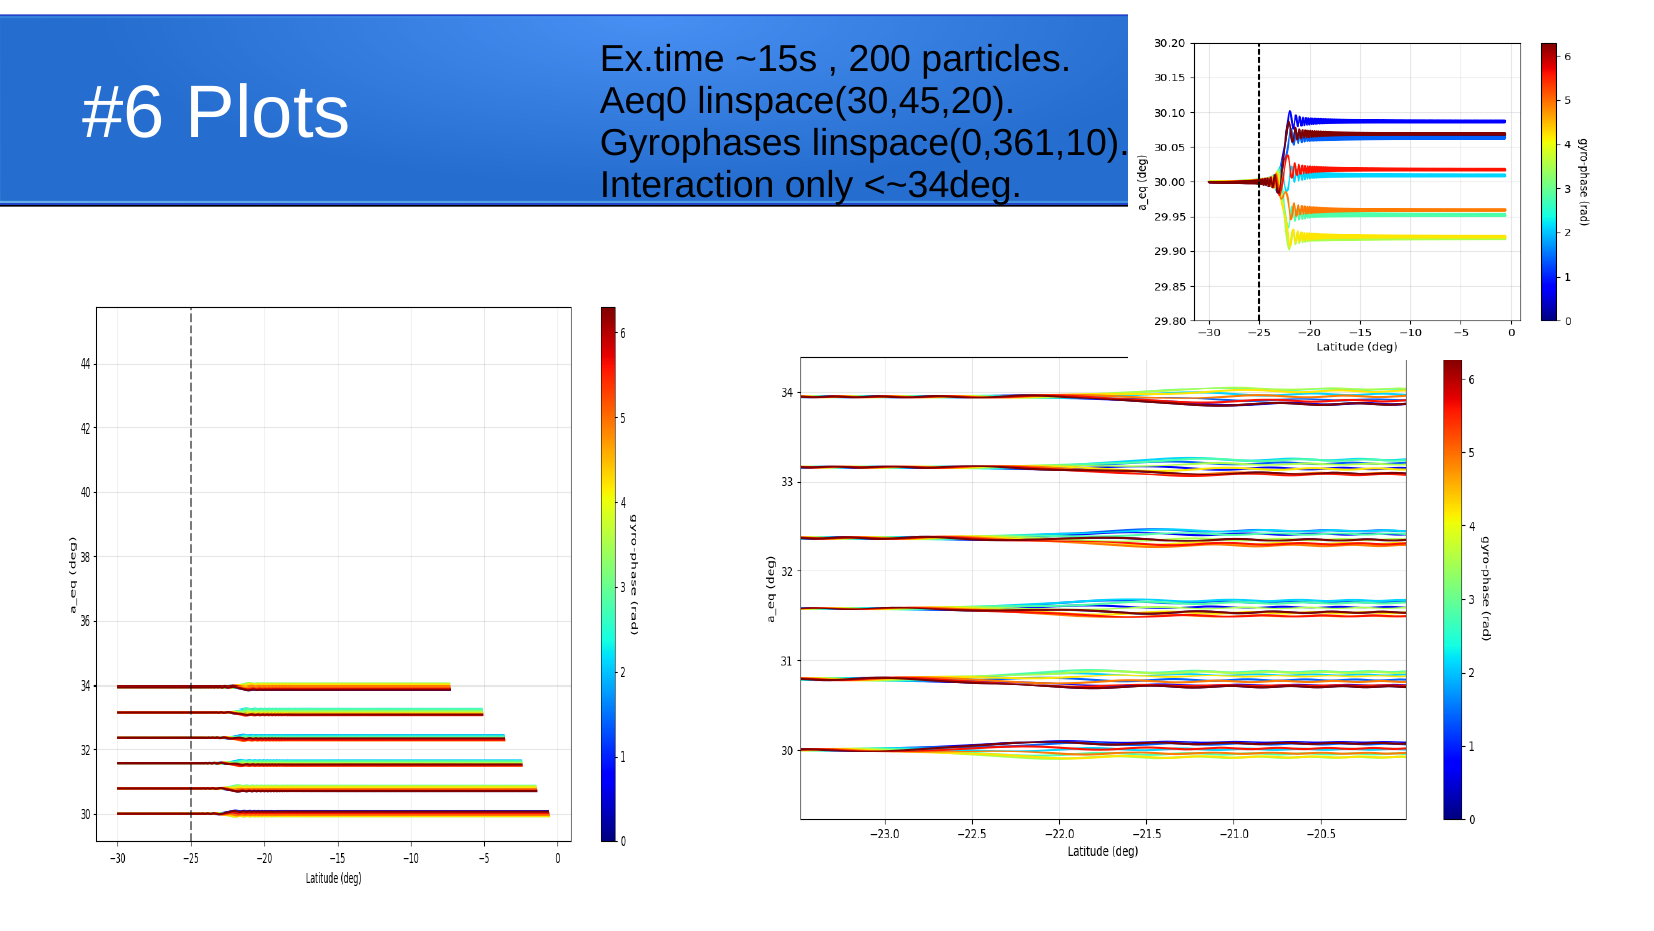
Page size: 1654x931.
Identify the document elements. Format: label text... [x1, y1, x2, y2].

text_box Ex.time ~15s , 200 particles. Aeq0 linspace(30,45,20). Gyrophases linspace(0,361,10). Interaction only <~34deg. [585, 30, 1128, 284]
picture [0, 0, 1654, 918]
title #6 Plots [82, 35, 585, 189]
